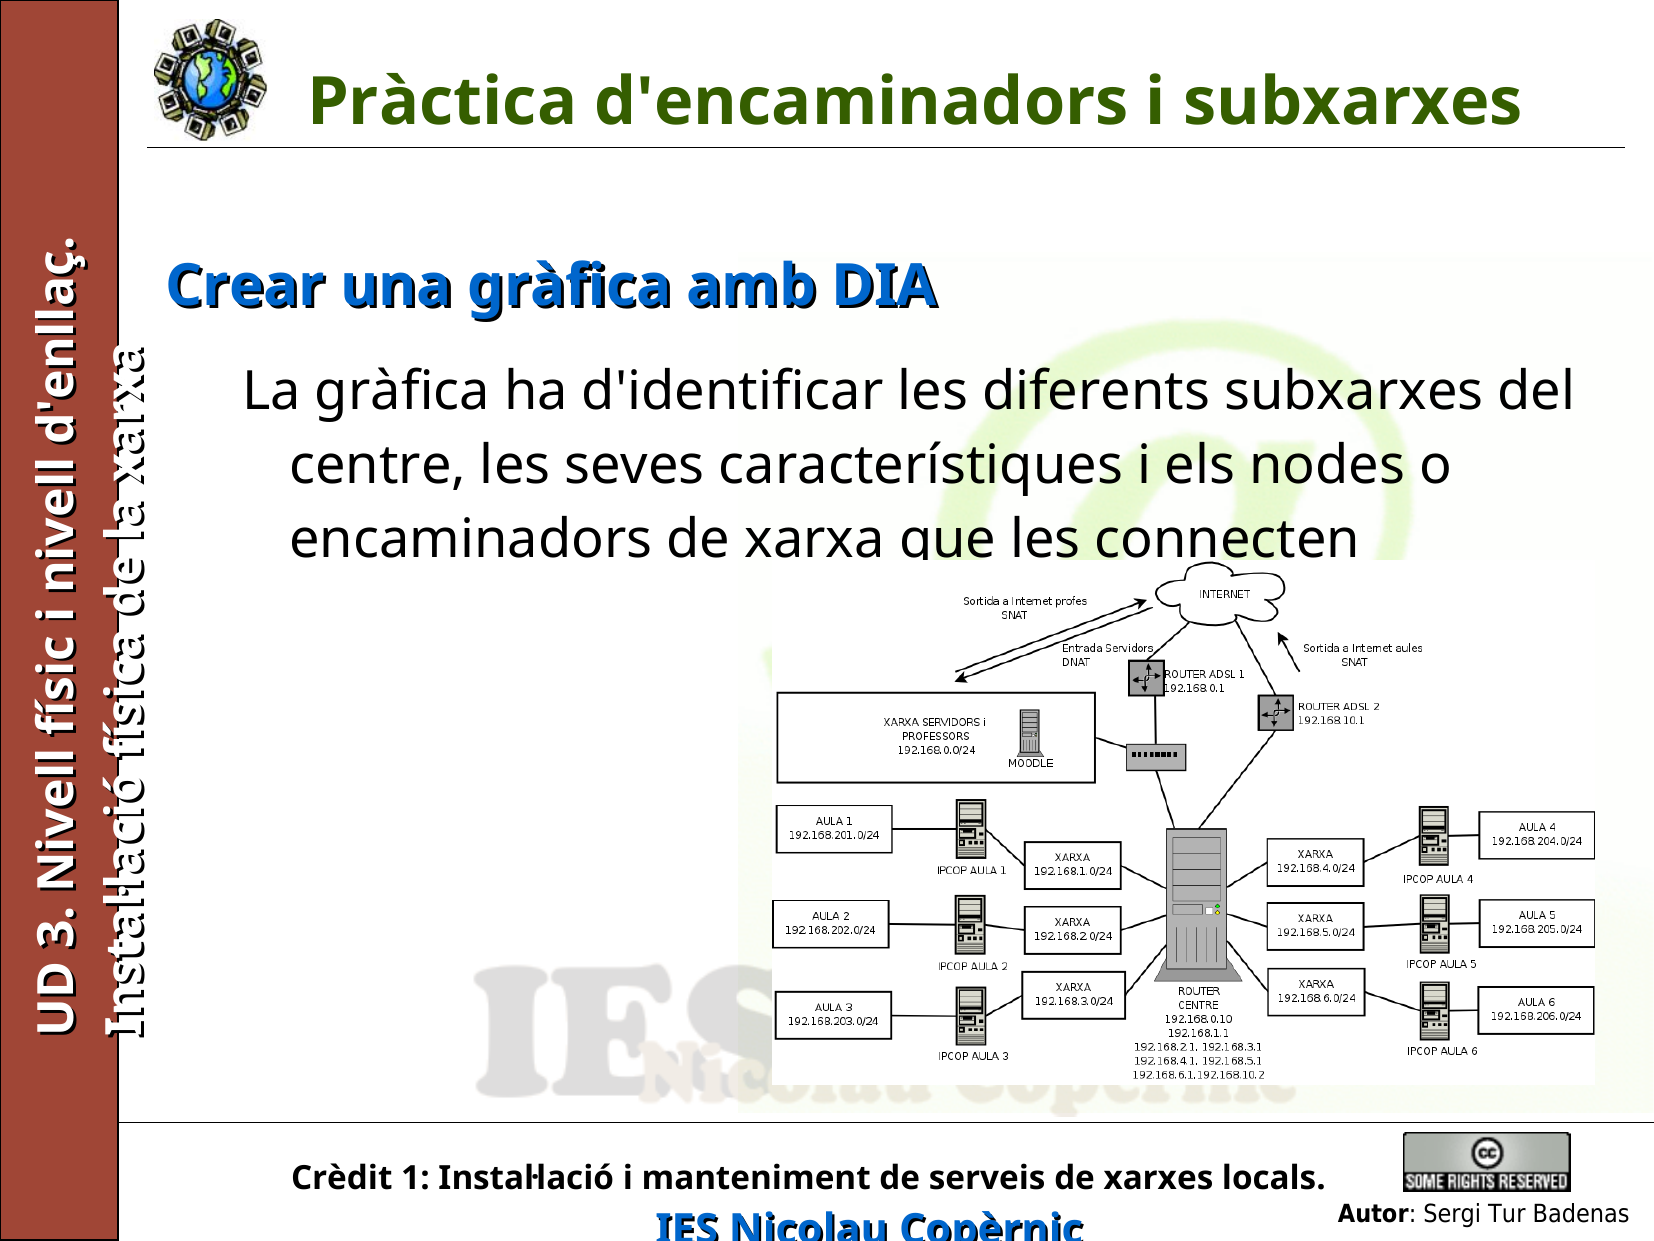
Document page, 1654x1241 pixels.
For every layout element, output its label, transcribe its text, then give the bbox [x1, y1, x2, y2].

title Pràctica d'encaminadors i subxarxes [171, 56, 1654, 141]
picture [1403, 1132, 1571, 1192]
list Crear una gràfica amb DIA La gràfica ha d'identificar les diferents subxarxes del centre, les seves característiques i els nodes o encaminadors de xarxa que les connecten [147, 242, 1636, 1078]
picture [466, 252, 1654, 1117]
picture [154, 19, 268, 142]
